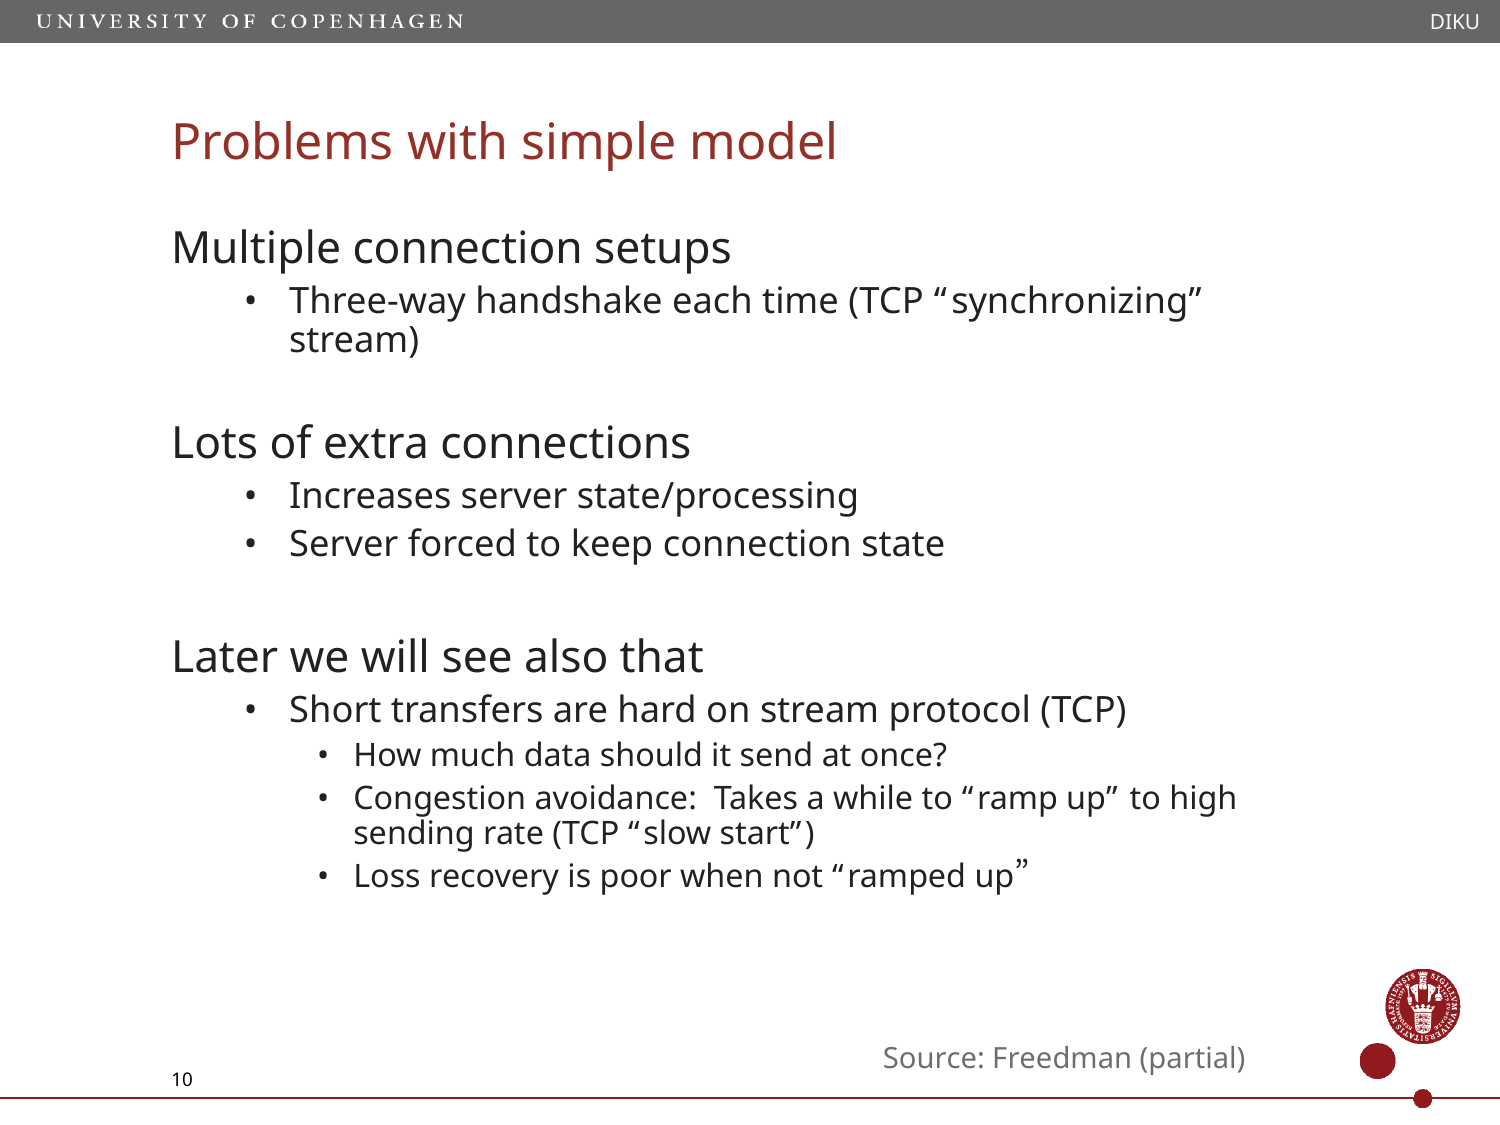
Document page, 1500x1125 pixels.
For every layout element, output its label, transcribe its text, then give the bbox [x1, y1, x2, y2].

text_box Source: Freedman (partial) [868, 1031, 1376, 1083]
title Problems with simple model [171, 75, 1329, 171]
text_box DIKU [469, 0, 1495, 43]
picture [0, 910, 1500, 1122]
list Multiple connection setups Three-way handshake each time (TCP “synchronizing” stream) Lots of extra connections Increases server state/processing Server forced to keep connection state Later we will see also that Short transfers are hard on stream protocol (TCP) How much data should it send at once? Congestion avoidance: Takes a while to “ramp up” to high sending rate (TCP “slow start”) Loss recovery is poor when not “ramped up” [171, 225, 1329, 900]
text_box <number> [171, 1067, 522, 1092]
